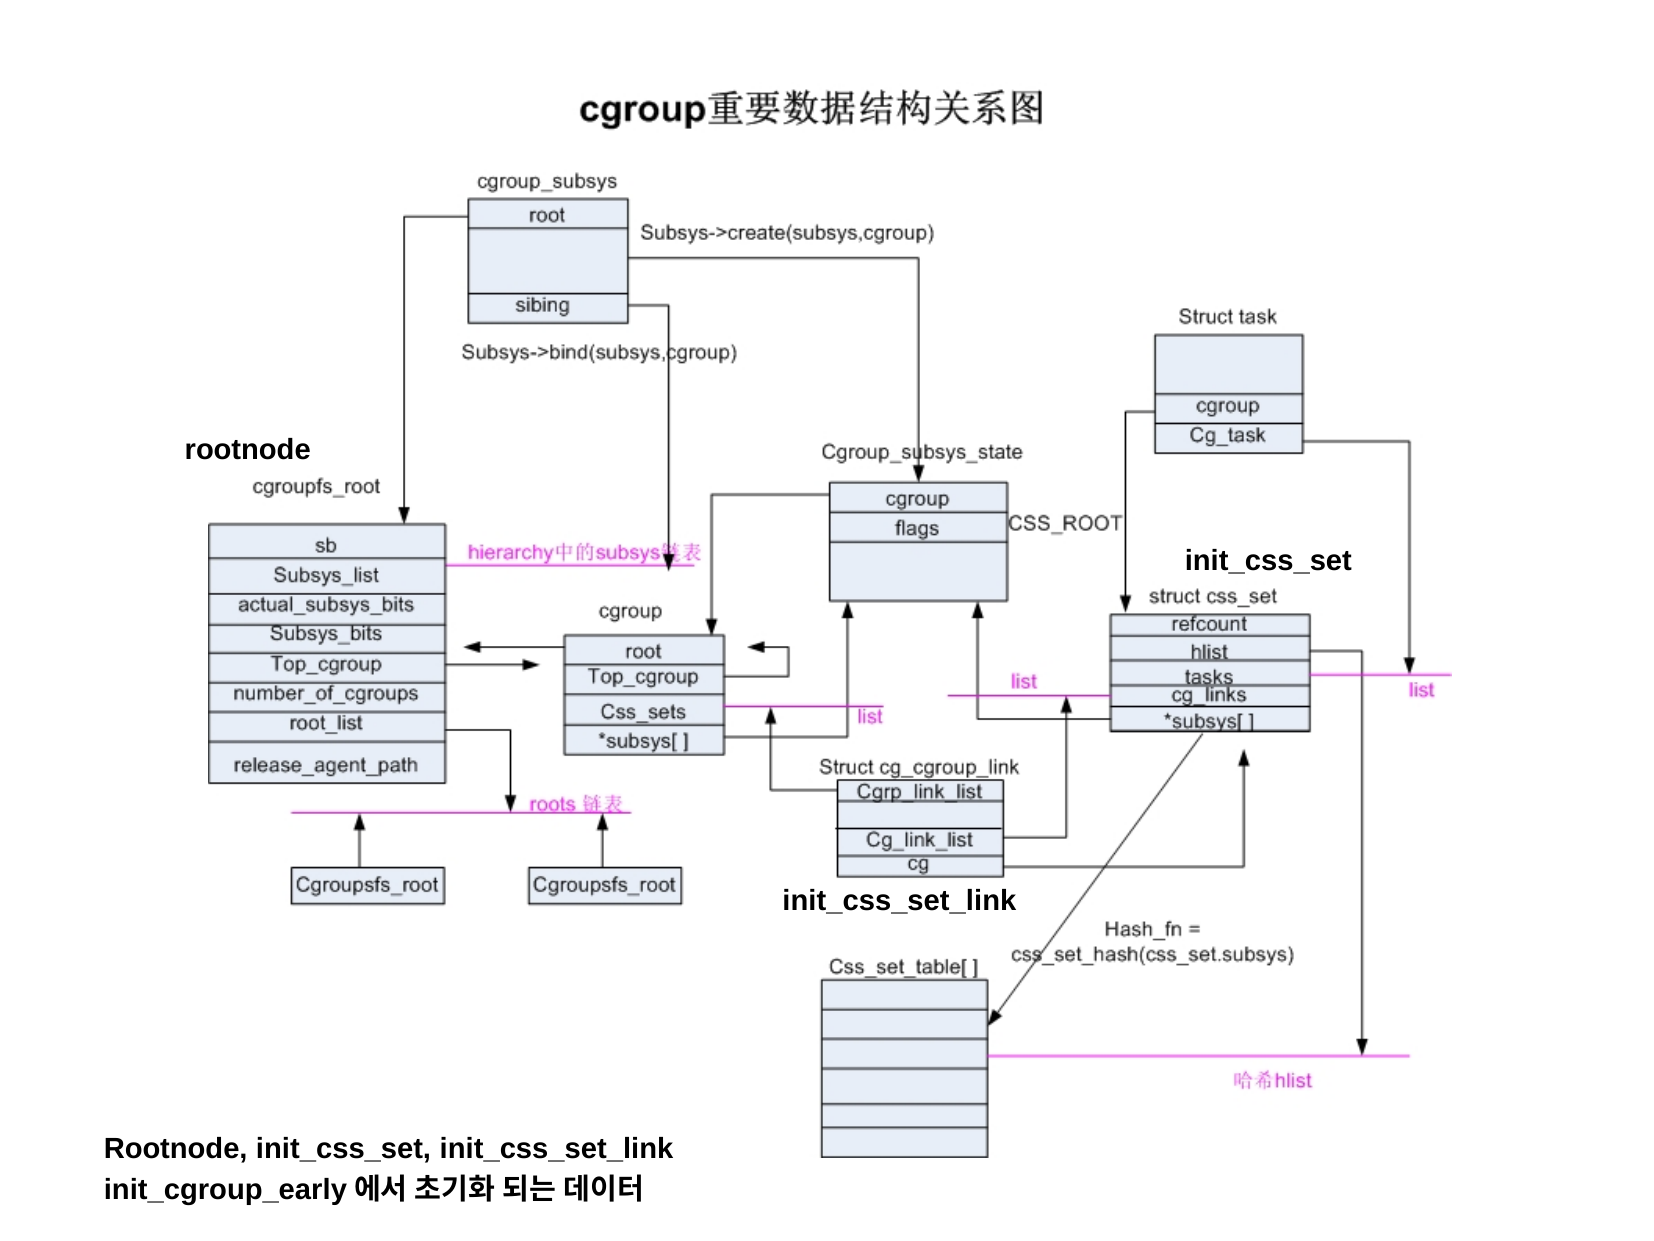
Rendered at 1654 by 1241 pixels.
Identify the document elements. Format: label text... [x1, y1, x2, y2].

text_box init_css_set_link [767, 876, 1128, 925]
text_box Rootnode, init_css_set, init_css_set_link init_cgroup_early에서 초기화 되는 데이터 [88, 1125, 871, 1207]
text_box init_css_set [1170, 536, 1531, 585]
text_box rootnode [169, 425, 381, 474]
picture [208, 82, 1452, 1158]
